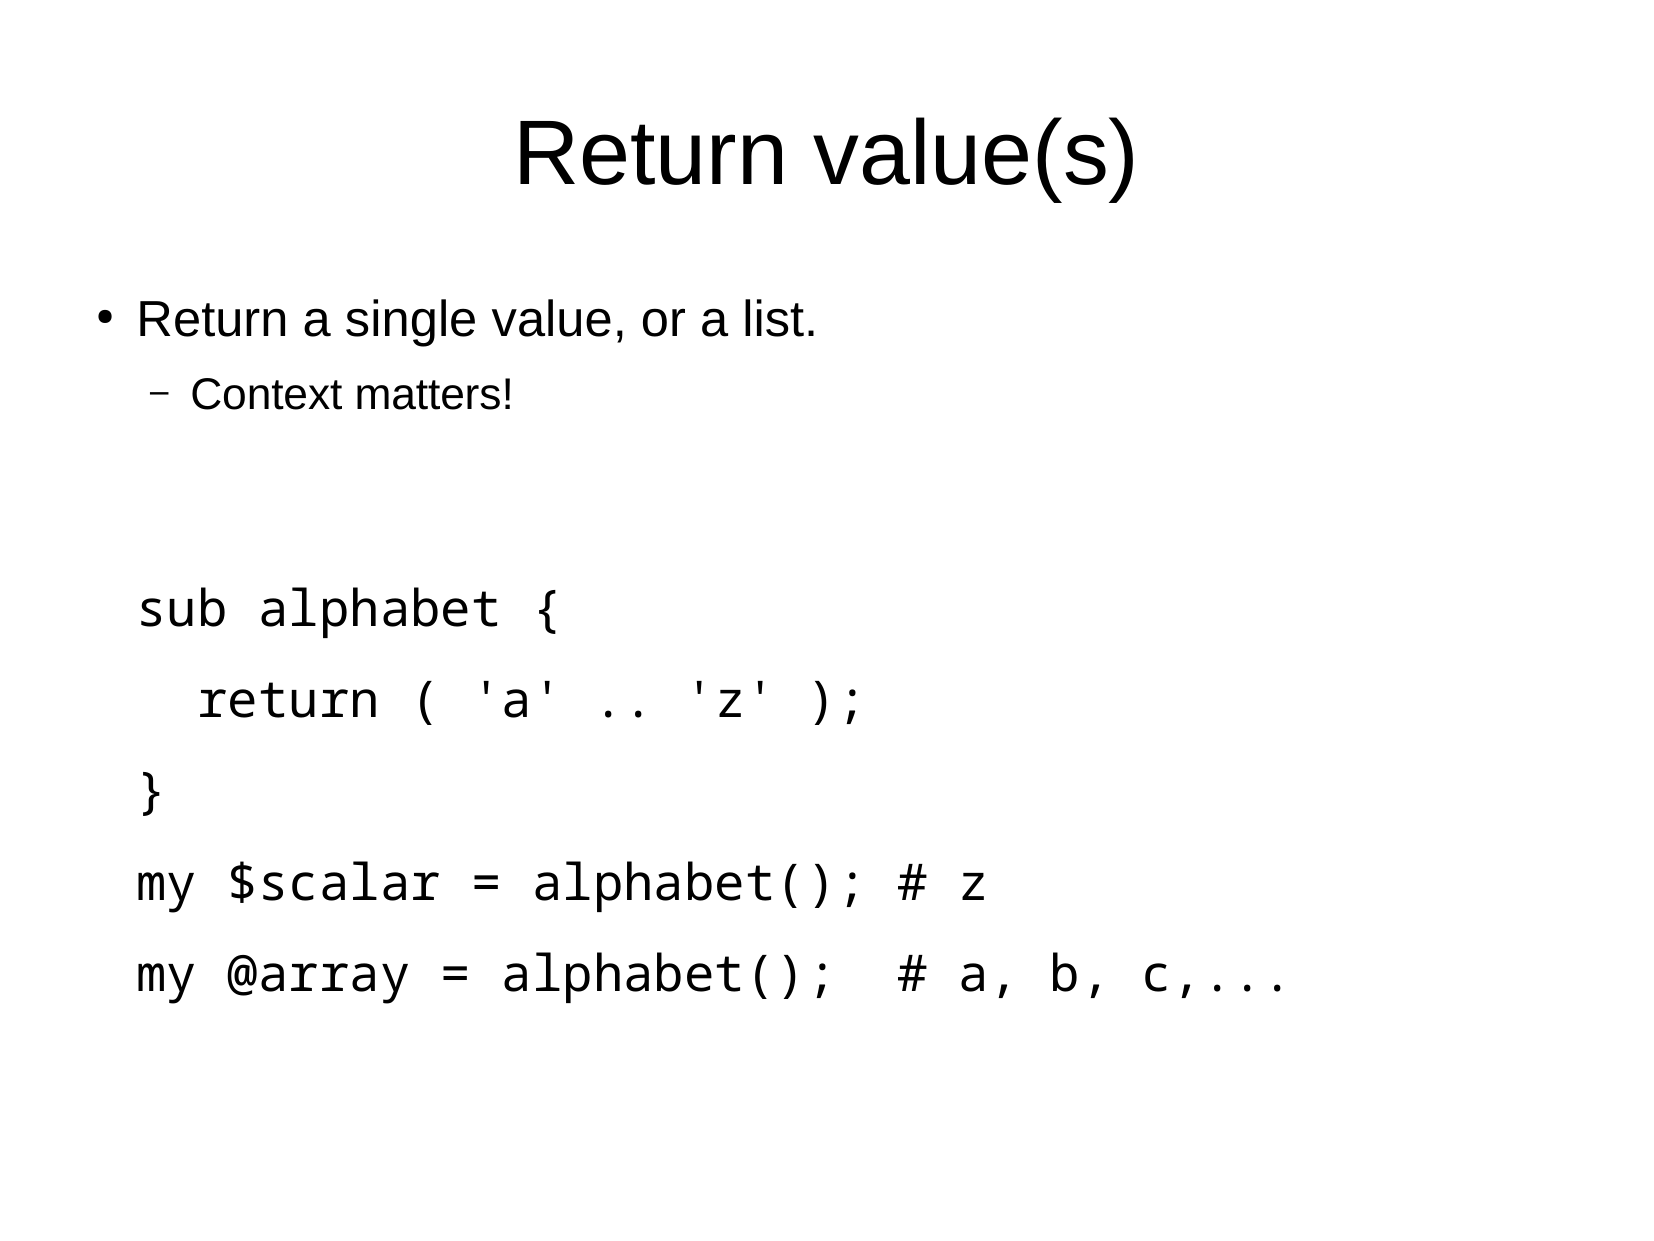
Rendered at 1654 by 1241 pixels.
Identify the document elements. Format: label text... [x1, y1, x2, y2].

title Return value(s) [82, 49, 1571, 257]
list Return a single value, or a list. Context matters! sub alphabet { return ( 'a' .. 'z' ); } my $scalar = alphabet(); # z my @array = alphabet(); # a, b, c,... [82, 290, 1571, 1010]
